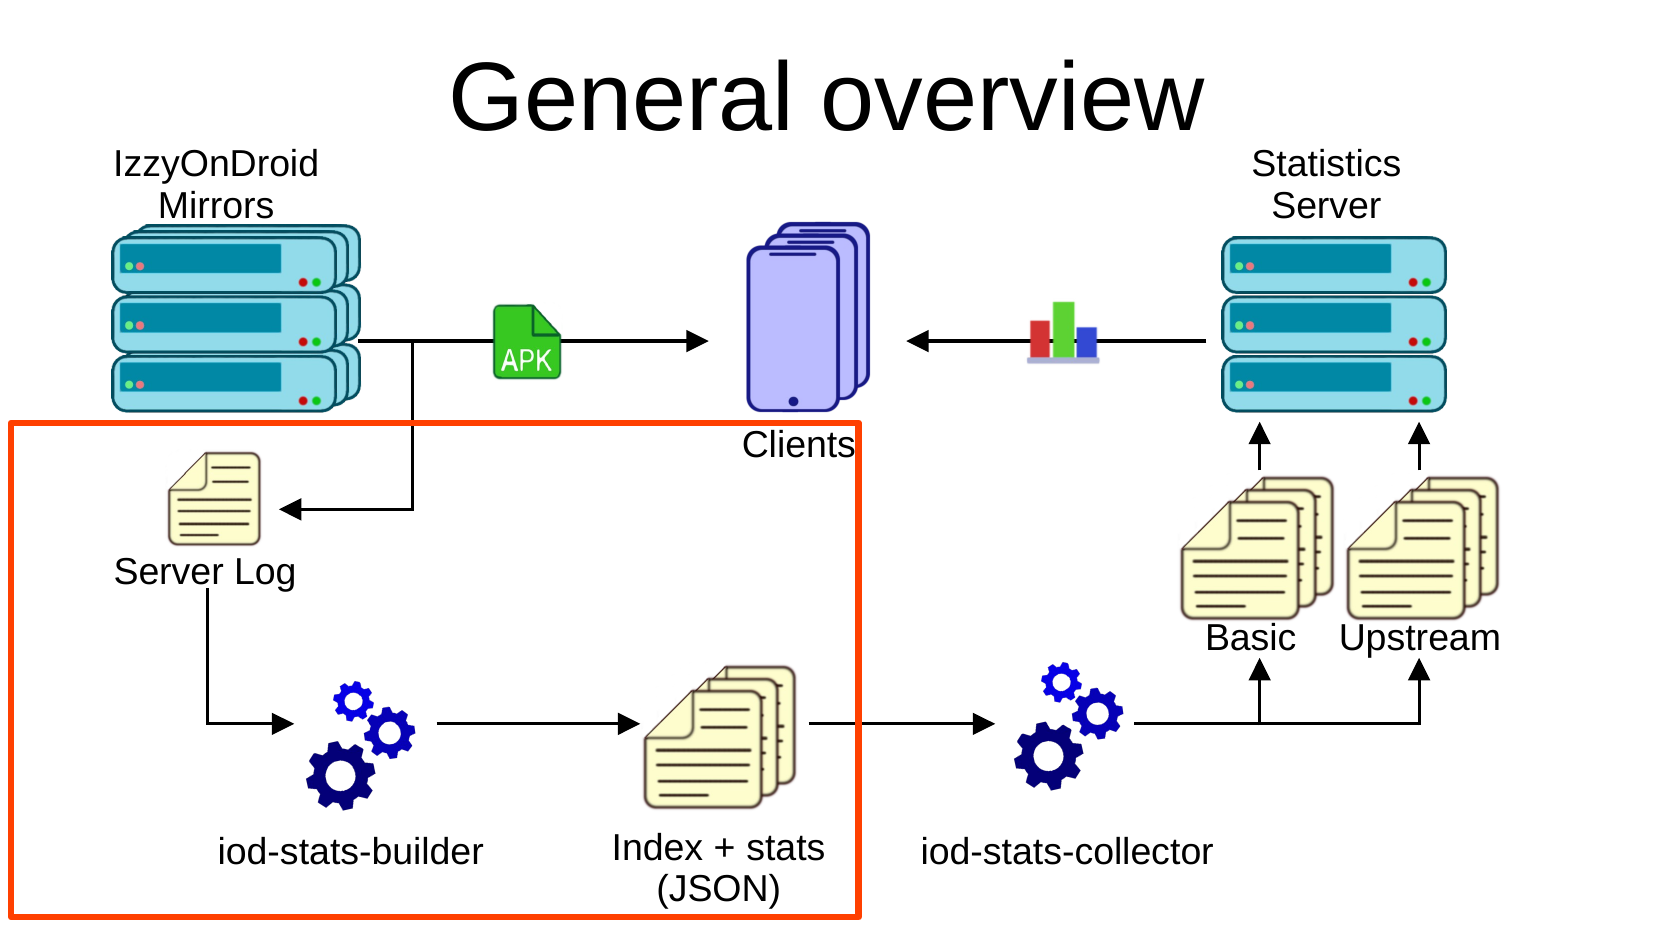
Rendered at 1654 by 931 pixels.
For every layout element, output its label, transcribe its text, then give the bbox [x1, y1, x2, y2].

text_box Statistics Server [1192, 134, 1460, 234]
text_box IzzyOnDroid Mirrors [82, 134, 350, 234]
text_box Clients [727, 426, 855, 516]
picture [1221, 236, 1448, 413]
picture [640, 662, 799, 812]
text_box Server Log [98, 543, 339, 600]
text_box iod-stats-collector [905, 822, 1238, 880]
text_box Index + stats (JSON) [537, 818, 900, 926]
text_box iod-stats-builder [203, 822, 500, 880]
picture [1013, 661, 1124, 791]
picture [111, 401, 124, 413]
picture [111, 224, 362, 413]
picture [1221, 236, 1232, 249]
picture [1343, 473, 1502, 623]
title General overview [82, 19, 1571, 175]
picture [165, 449, 263, 543]
picture [1177, 473, 1337, 623]
picture [1021, 298, 1101, 368]
picture [305, 680, 416, 811]
text_box Index + stats (JSON) [537, 818, 855, 914]
picture [491, 302, 563, 381]
picture [111, 234, 126, 249]
picture [745, 221, 871, 413]
text_box Basic [1190, 611, 1315, 667]
picture [1221, 401, 1234, 413]
text_box Clients [727, 416, 877, 516]
text_box Upstream [1323, 609, 1518, 667]
